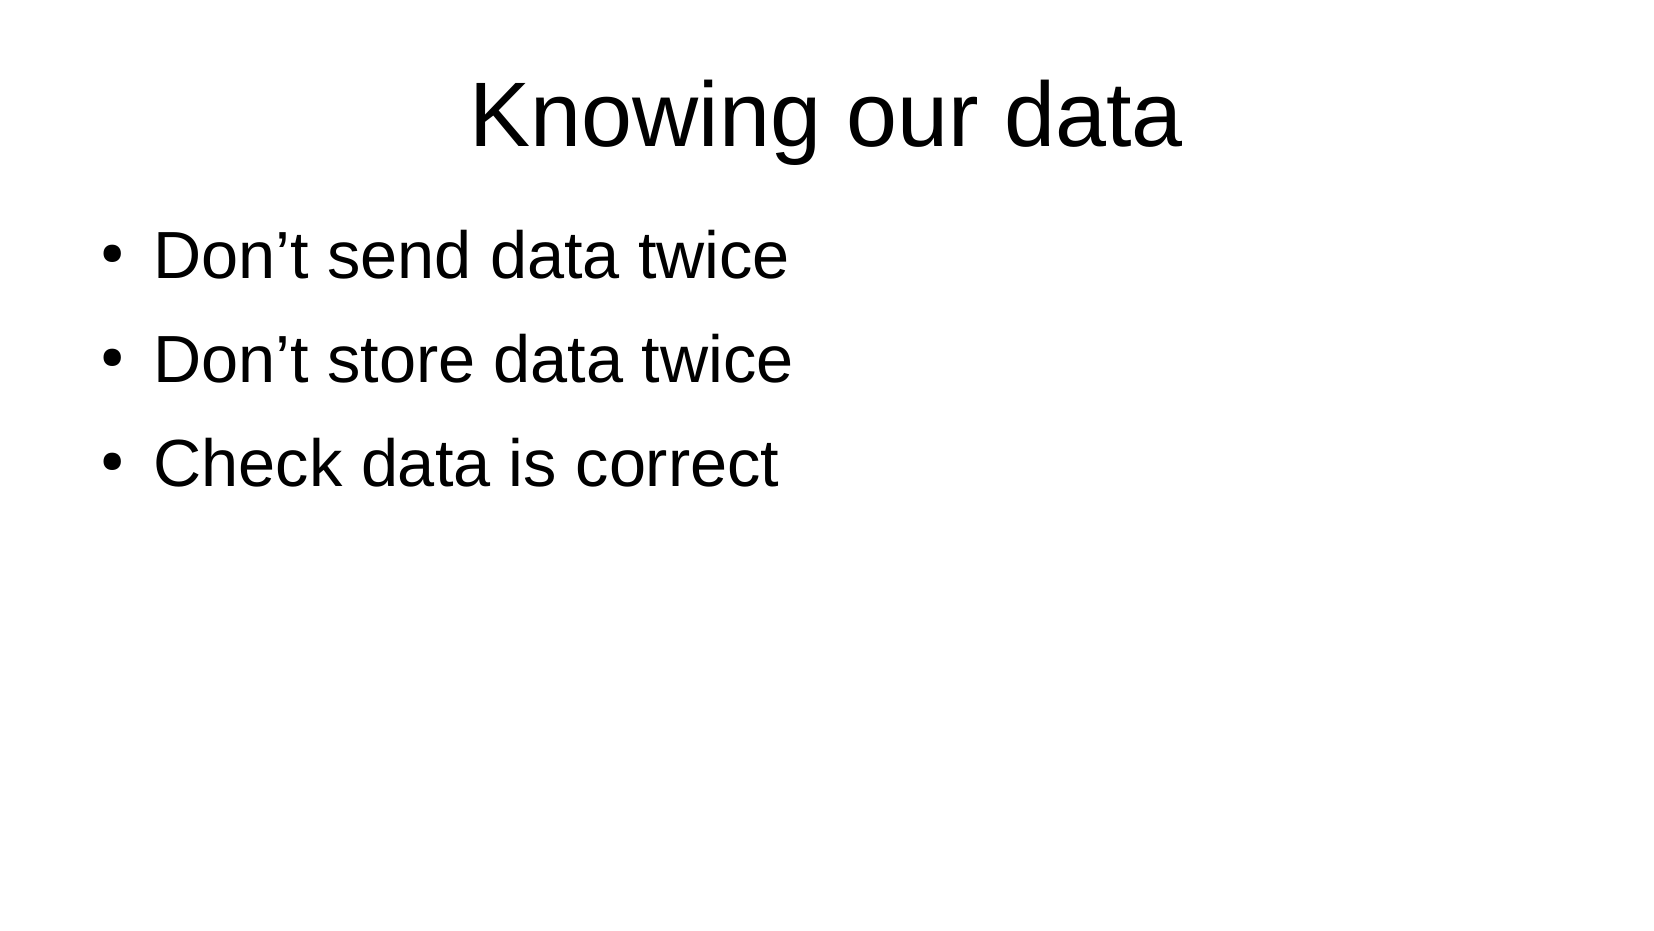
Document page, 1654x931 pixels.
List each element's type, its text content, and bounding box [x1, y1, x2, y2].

title Knowing our data [82, 37, 1571, 193]
list Don’t send data twice Don’t store data twice Check data is correct [82, 217, 1571, 758]
